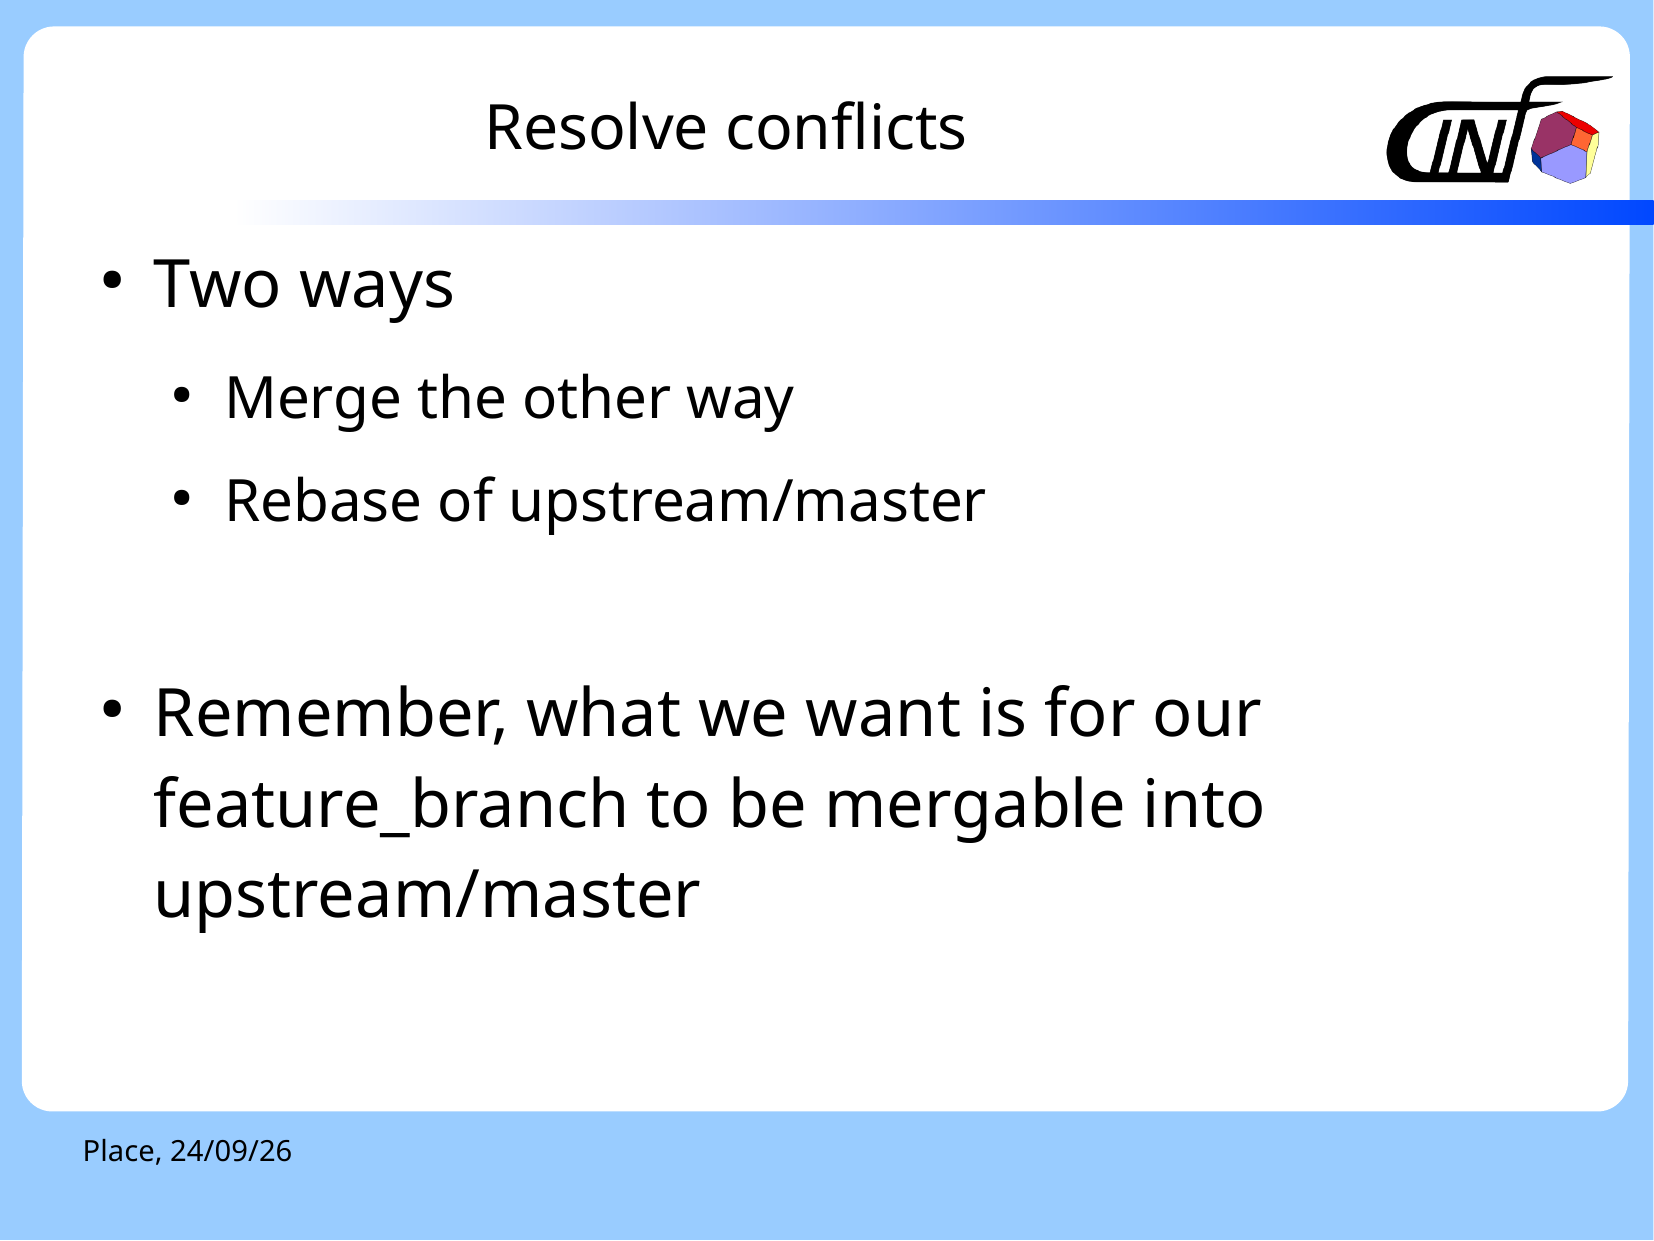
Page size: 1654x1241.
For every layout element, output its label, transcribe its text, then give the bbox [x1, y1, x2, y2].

list Two ways Merge the other way Rebase of upstream/master Remember, what we want is for our feature_branch to be mergable into upstream/master [82, 236, 1571, 1055]
title Resolve conflicts [82, 49, 1371, 201]
picture [1386, 76, 1613, 184]
